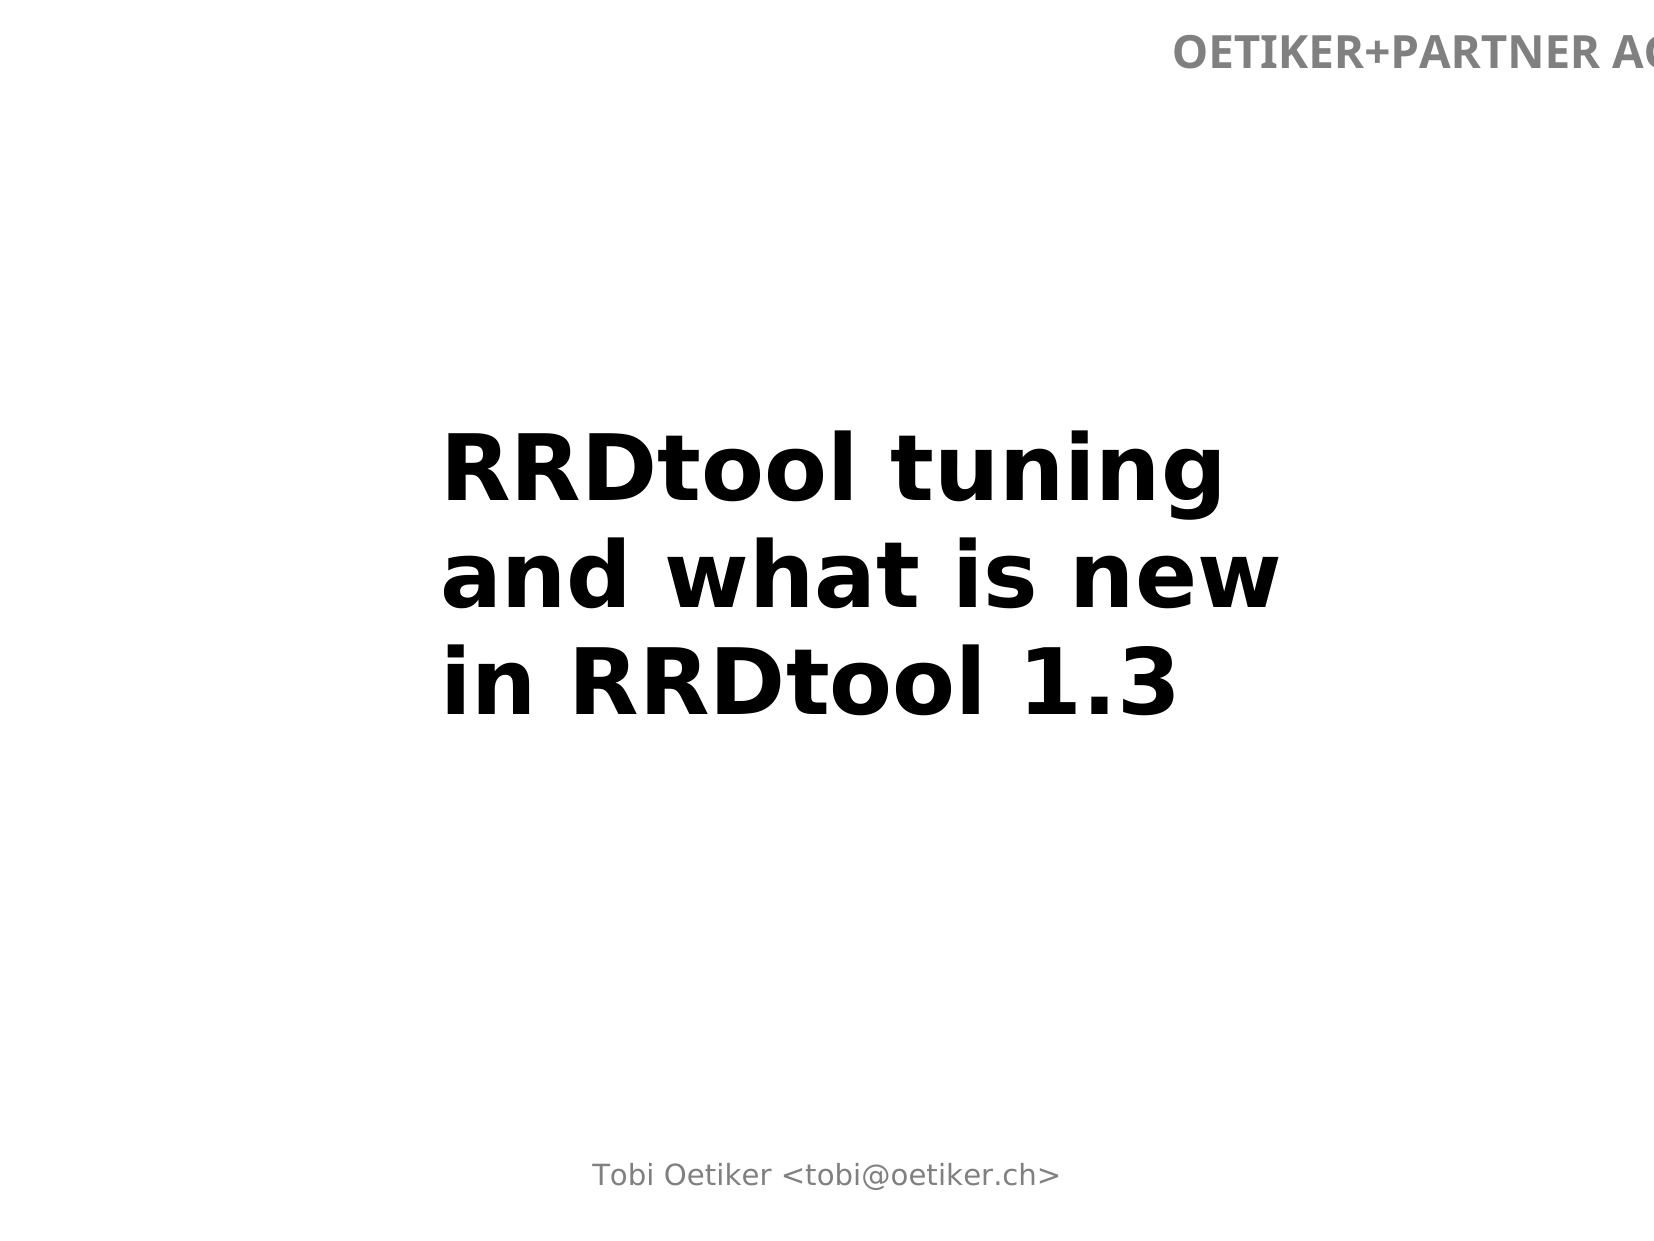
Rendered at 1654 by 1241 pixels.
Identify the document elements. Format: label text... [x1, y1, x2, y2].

text_box RRDtool tuning and what is new in RRDtool 1.3 [425, 408, 1371, 745]
